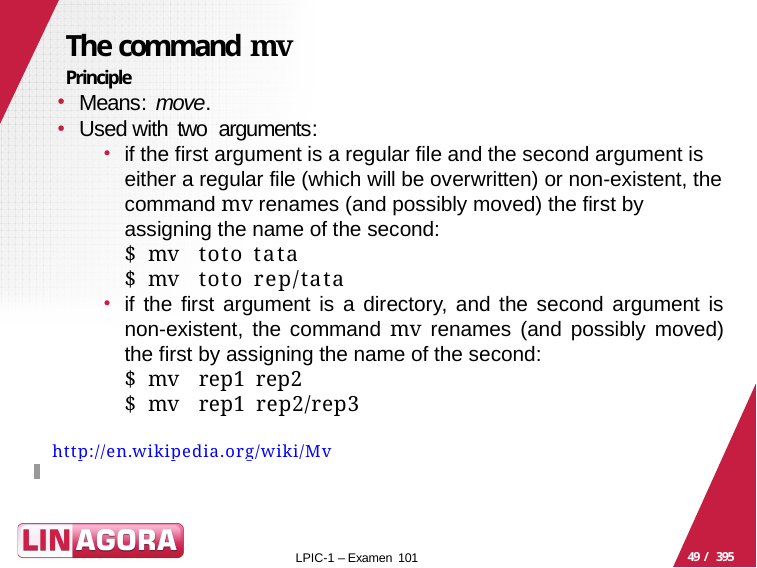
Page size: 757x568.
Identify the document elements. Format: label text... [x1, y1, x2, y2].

text_box <numéro> / 395 [683, 549, 747, 568]
text_box Principle Means: move. Used with two arguments: if the first argument is a regular file and the second argument is either a regular file (which will be overwritten) or non-existent, the command mv renames (and possibly moved) the first by assigning the name of the second: $ mv toto tata $ mv toto rep/tata if the first argument is a directory, and the second argument is non-existent, the command mv renames (and possibly moved) the first by assigning the name of the second: $ mv rep1 rep2 $ mv rep1 rep2/rep3 http://en.wikipedia.org/wiki/Mv [50, 65, 724, 479]
text_box [17, 520, 184, 562]
picture [0, 0, 352, 352]
text_box LPIC-1 – Examen 101 [293, 549, 420, 568]
text_box The command mv [63, 26, 697, 65]
